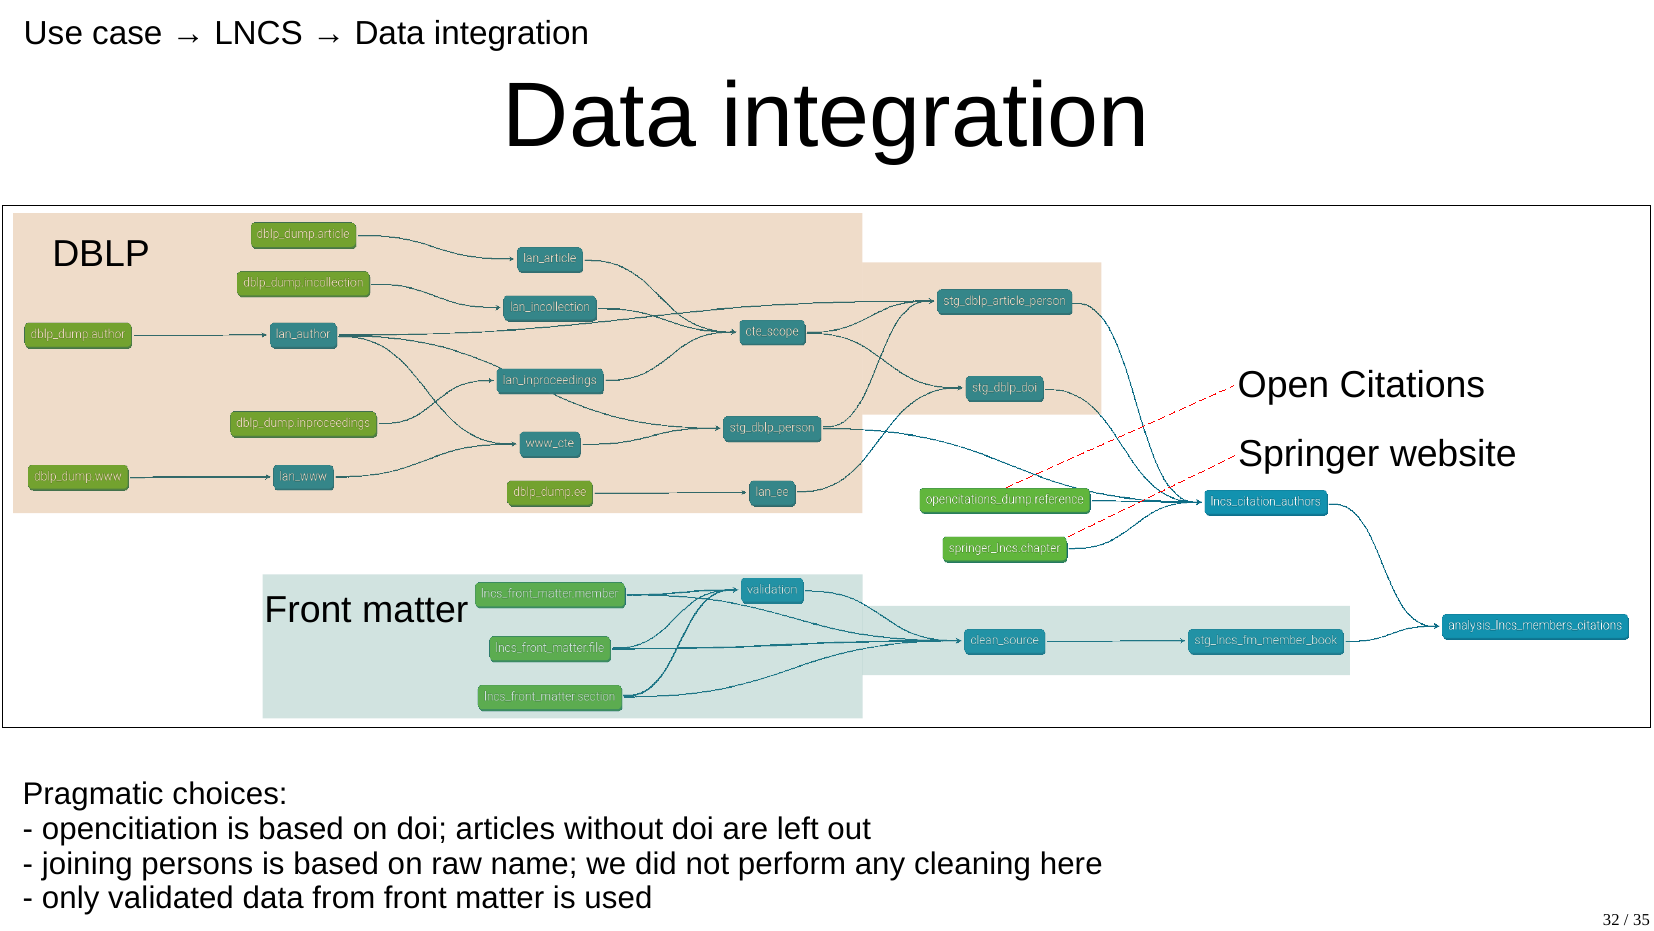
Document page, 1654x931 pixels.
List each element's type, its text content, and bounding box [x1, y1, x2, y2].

text_box Open Citations [1222, 355, 1501, 413]
text_box DBLP [37, 225, 165, 282]
text_box Pragmatic choices: - opencitiation is based on doi; articles without doi are left out - joining persons is based on raw name; we did not perform any cleaning here - only validated data from front matter is used [7, 769, 1120, 923]
picture [2, 205, 1651, 728]
text_box Front matter [249, 580, 484, 638]
title Use case → LNCS → Data integration [23, 14, 624, 52]
text_box [262, 574, 1350, 719]
title Data integration [82, 37, 1571, 193]
text_box [13, 213, 1102, 514]
text_box Springer website [1223, 424, 1532, 482]
